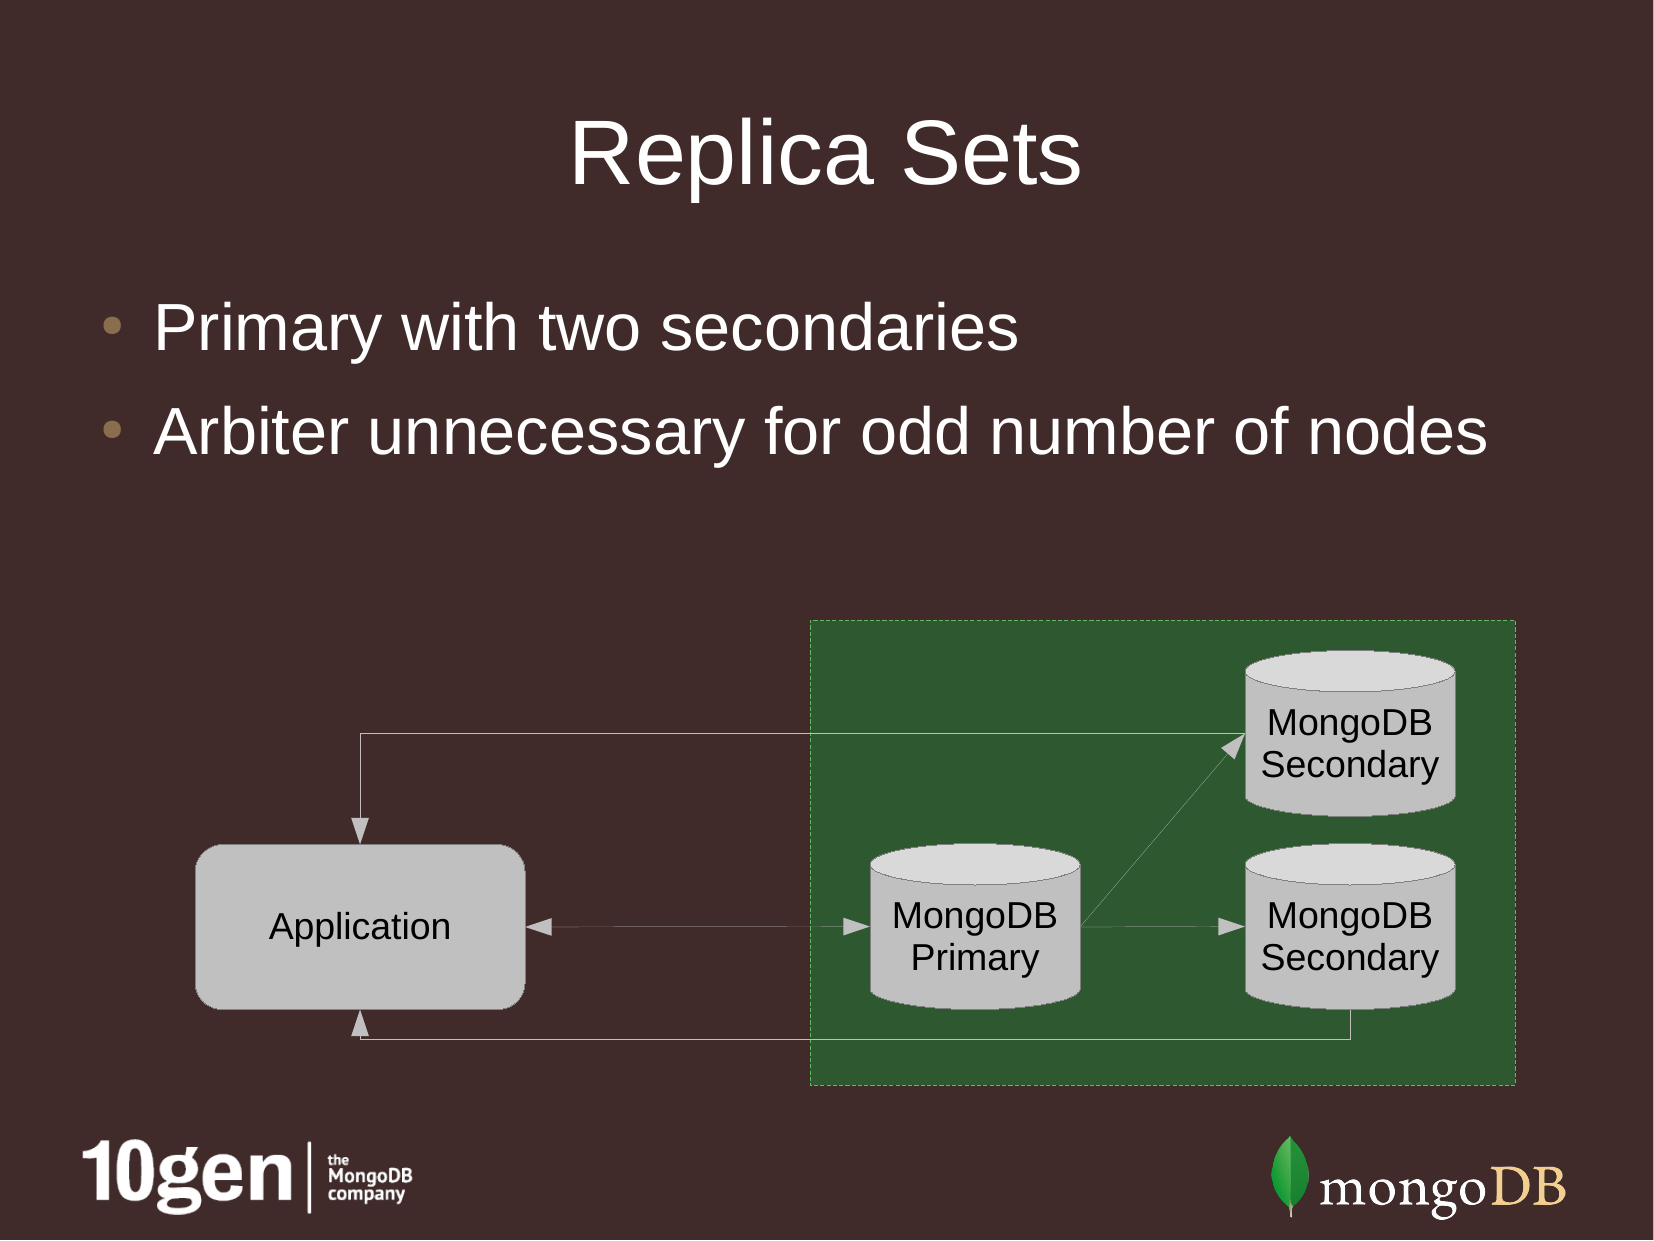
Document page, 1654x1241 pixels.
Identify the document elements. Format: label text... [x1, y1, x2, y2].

list Primary with two secondaries Arbiter unnecessary for odd number of nodes [82, 290, 1571, 1109]
picture [1260, 1124, 1576, 1230]
text_box MongoDB Primary [870, 865, 1081, 1010]
text_box MongoDB Secondary [1245, 672, 1456, 817]
title Replica Sets [82, 49, 1571, 257]
picture [82, 1139, 413, 1215]
text_box Application [195, 844, 526, 1010]
text_box MongoDB Secondary [1245, 865, 1456, 1010]
